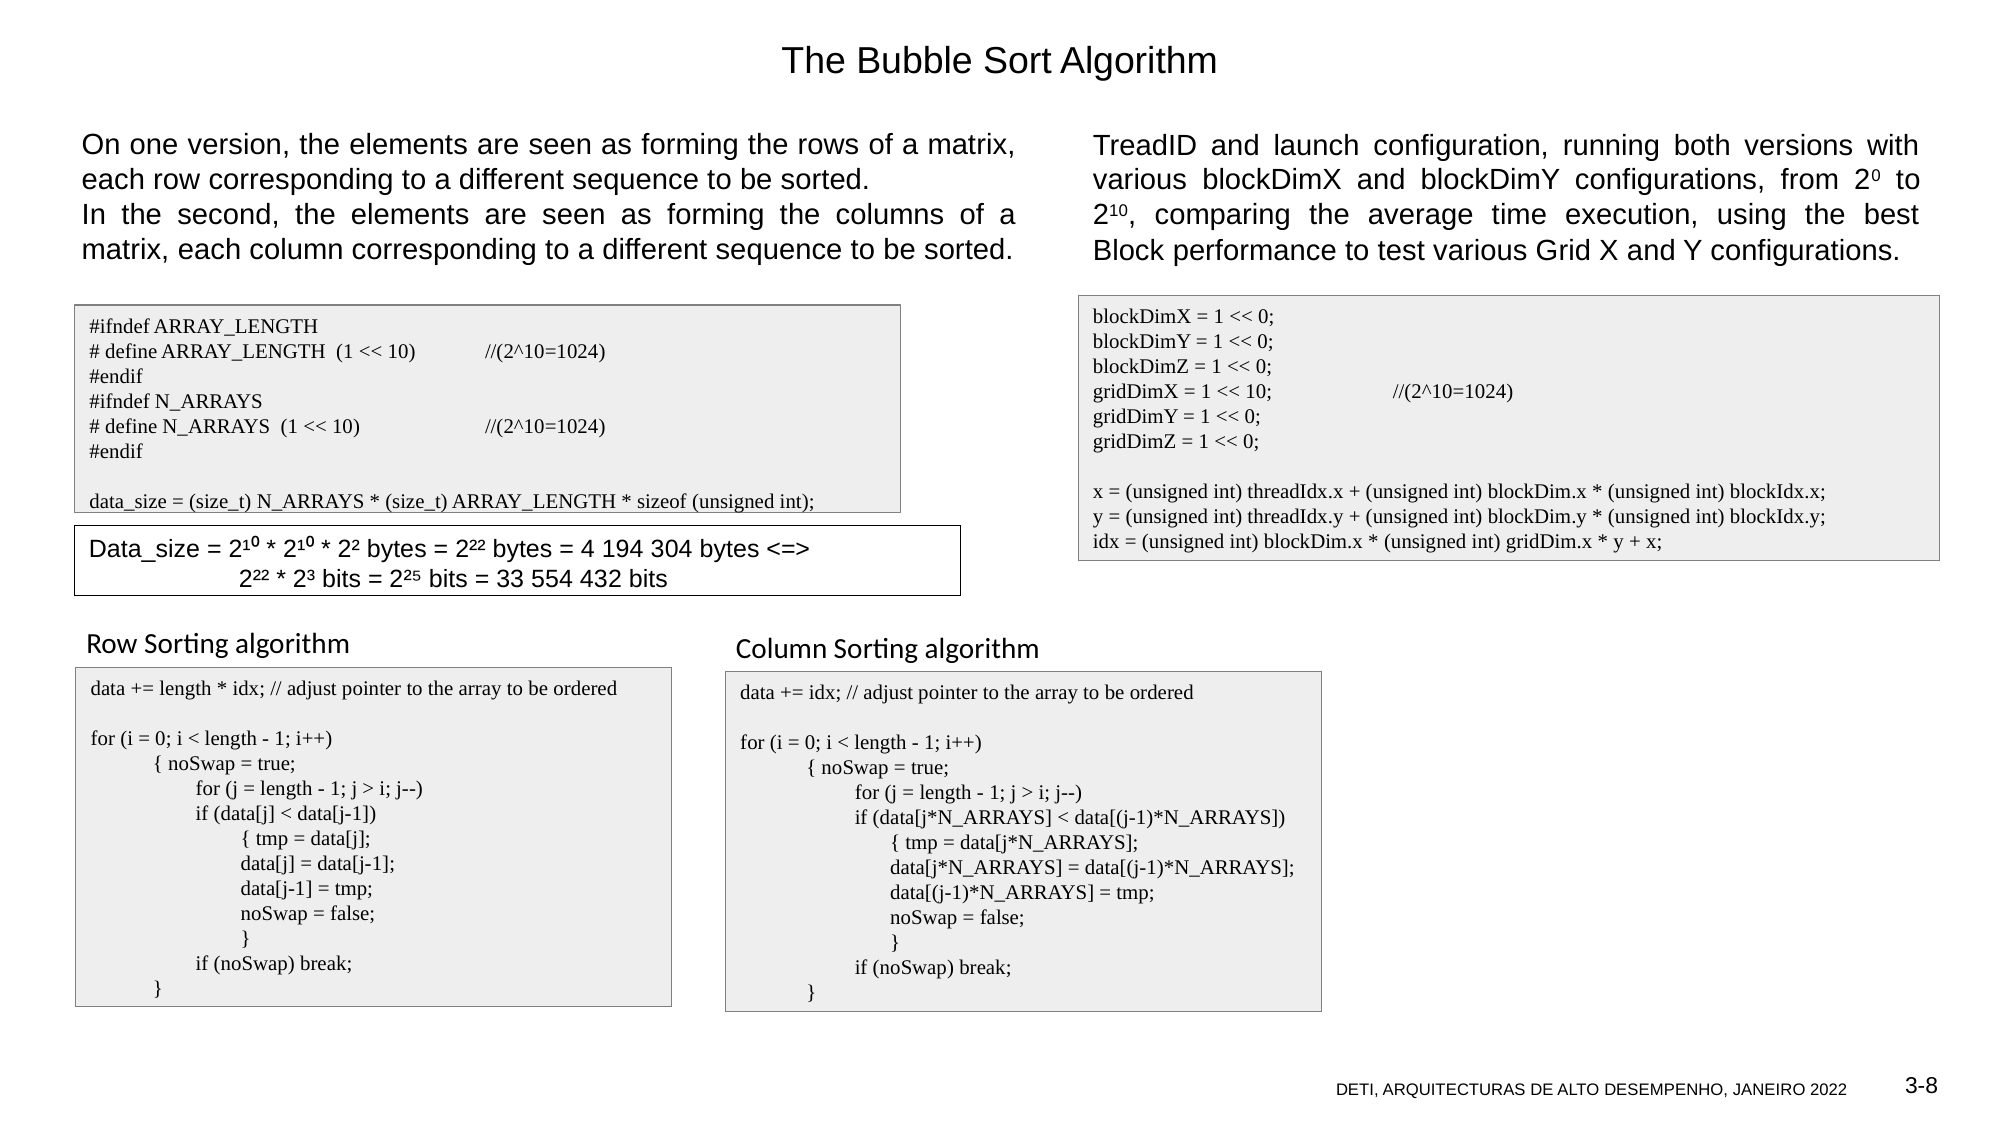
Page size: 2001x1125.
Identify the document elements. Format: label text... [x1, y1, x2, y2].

text_box data += idx; // adjust pointer to the array to be ordered for (i = 0; i < length - 1; i++) { noSwap = true; for (j = length - 1; j > i; j--) if (data[j*N_ARRAYS] < data[(j-1)*N_ARRAYS]) { tmp = data[j*N_ARRAYS]; data[j*N_ARRAYS] = data[(j-1)*N_ARRAYS]; data[(j-1)*N_ARRAYS] = tmp; noSwap = false; } if (noSwap) break; } [725, 671, 1322, 1012]
text_box The Bubble Sort Algorithm [766, 28, 1234, 89]
text_box Row Sorting algorithm [71, 617, 407, 668]
text_box <number>-8 [1890, 1062, 1978, 1115]
text_box On one version, the elements are seen as forming the rows of a matrix, each row corresponding to a different sequence to be sorted. In the second, the elements are seen as forming the columns of a matrix, each column corresponding to a different sequence to be sorted. [66, 118, 1032, 273]
text_box blockDimX = 1 << 0; blockDimY = 1 << 0; blockDimZ = 1 << 0; gridDimX = 1 << 10; //(2^10=1024) gridDimY = 1 << 0; gridDimZ = 1 << 0; x = (unsigned int) threadIdx.x + (unsigned int) blockDim.x * (unsigned int) blockIdx.x; y = (unsigned int) threadIdx.y + (unsigned int) blockDim.y * (unsigned int) blockIdx.y; idx = (unsigned int) blockDim.x * (unsigned int) gridDim.x * y + x; [1078, 295, 1940, 561]
text_box data += length * idx; // adjust pointer to the array to be ordered for (i = 0; i < length - 1; i++) { noSwap = true; for (j = length - 1; j > i; j--) if (data[j] < data[j-1]) { tmp = data[j]; data[j] = data[j-1]; data[j-1] = tmp; noSwap = false; } if (noSwap) break; } [75, 667, 672, 1007]
text_box TreadID and launch configuration, running both versions with various blockDimX and blockDimY configurations, from 20 to 210, comparing the average time execution, using the best Block performance to test various Grid X and Y configurations. [1078, 118, 1936, 274]
text_box Data_size = 2¹⁰ * 2¹⁰ * 2² bytes = 2²² bytes = 4 194 304 bytes <=> 2²² * 2³ bits = 2²⁵ bits = 33 554 432 bits [74, 525, 961, 596]
text_box Column Sorting algorithm [721, 621, 1056, 672]
text_box DETI, Arquitecturas de Alto Desempenho, Janeiro 2022 [1321, 1071, 1912, 1125]
text_box #ifndef ARRAY_LENGTH # define ARRAY_LENGTH (1 << 10) //(2^10=1024) #endif #ifndef N_ARRAYS # define N_ARRAYS (1 << 10) //(2^10=1024) #endif data_size = (size_t) N_ARRAYS * (size_t) ARRAY_LENGTH * sizeof (unsigned int); [74, 305, 901, 513]
